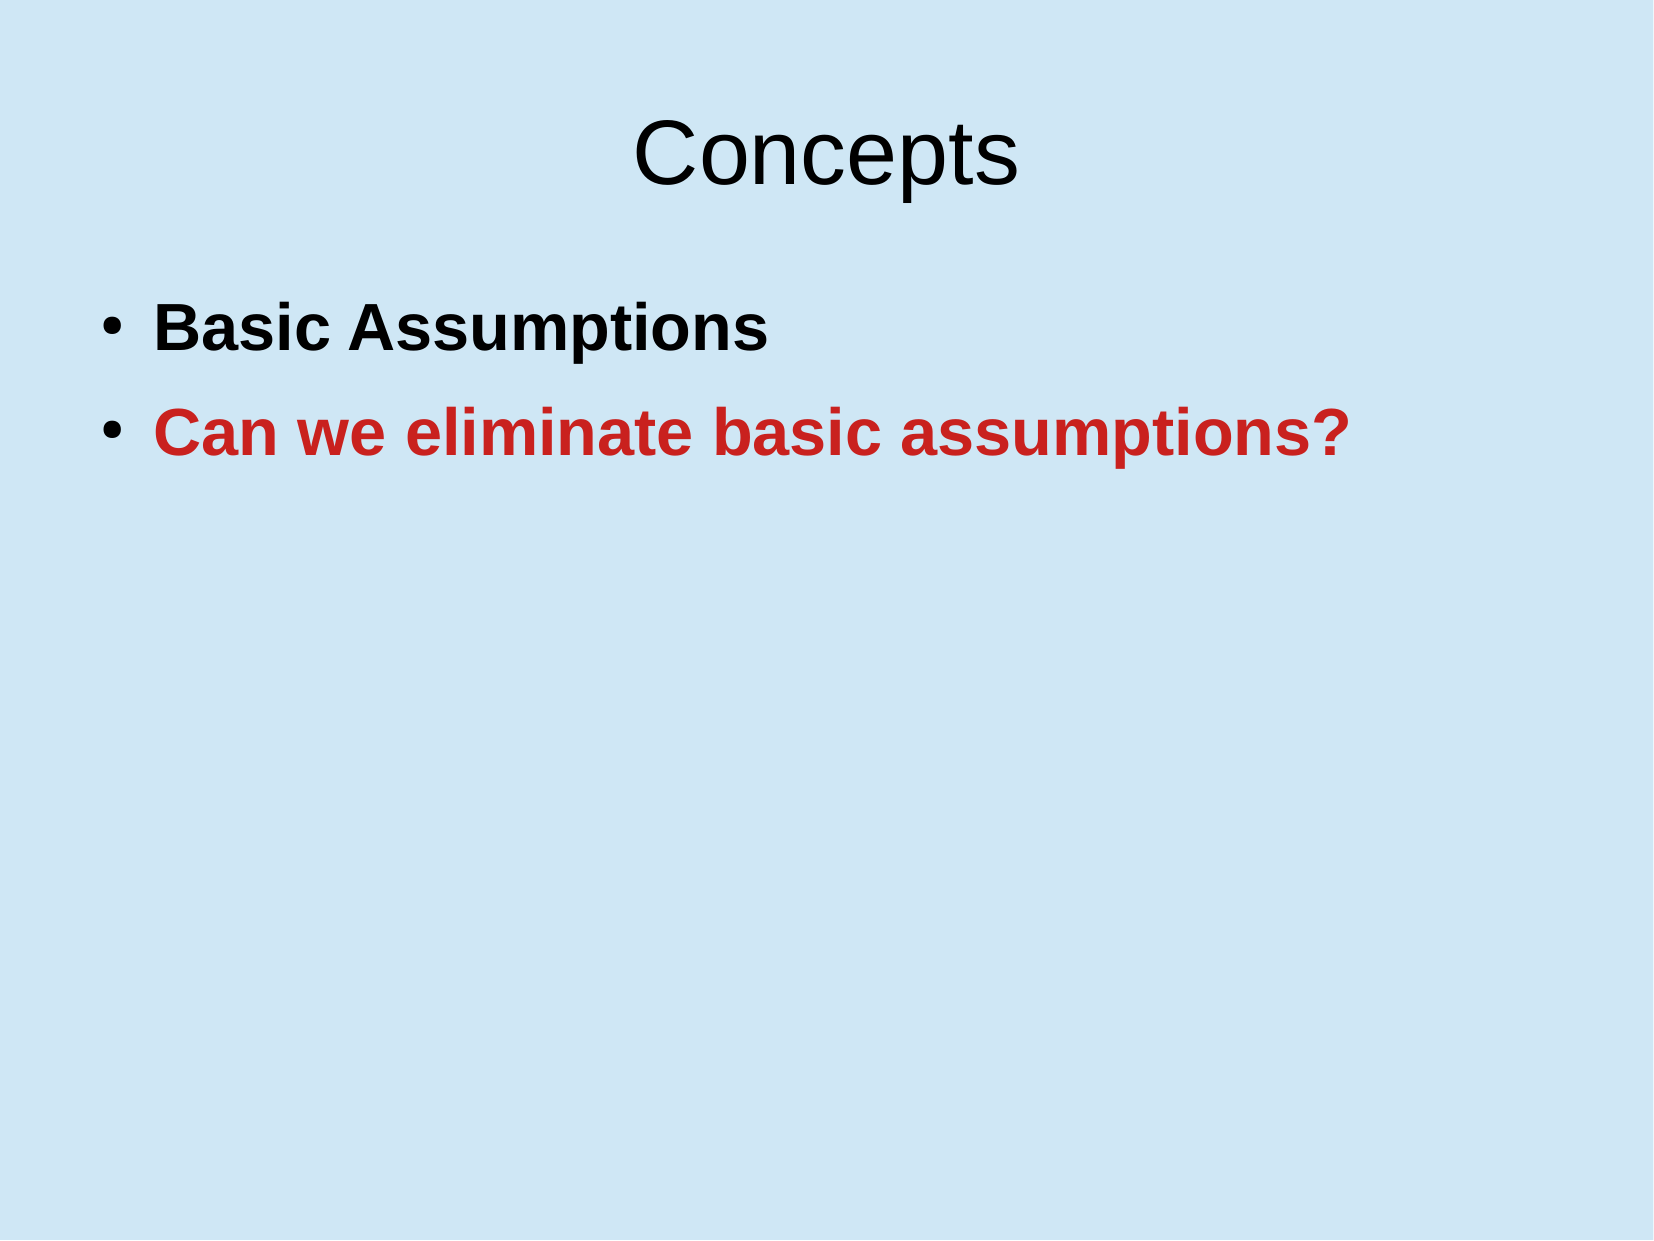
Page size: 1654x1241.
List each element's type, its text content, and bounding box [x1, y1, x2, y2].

list Basic Assumptions Can we eliminate basic assumptions? [82, 290, 1571, 1010]
title Concepts [82, 49, 1571, 257]
